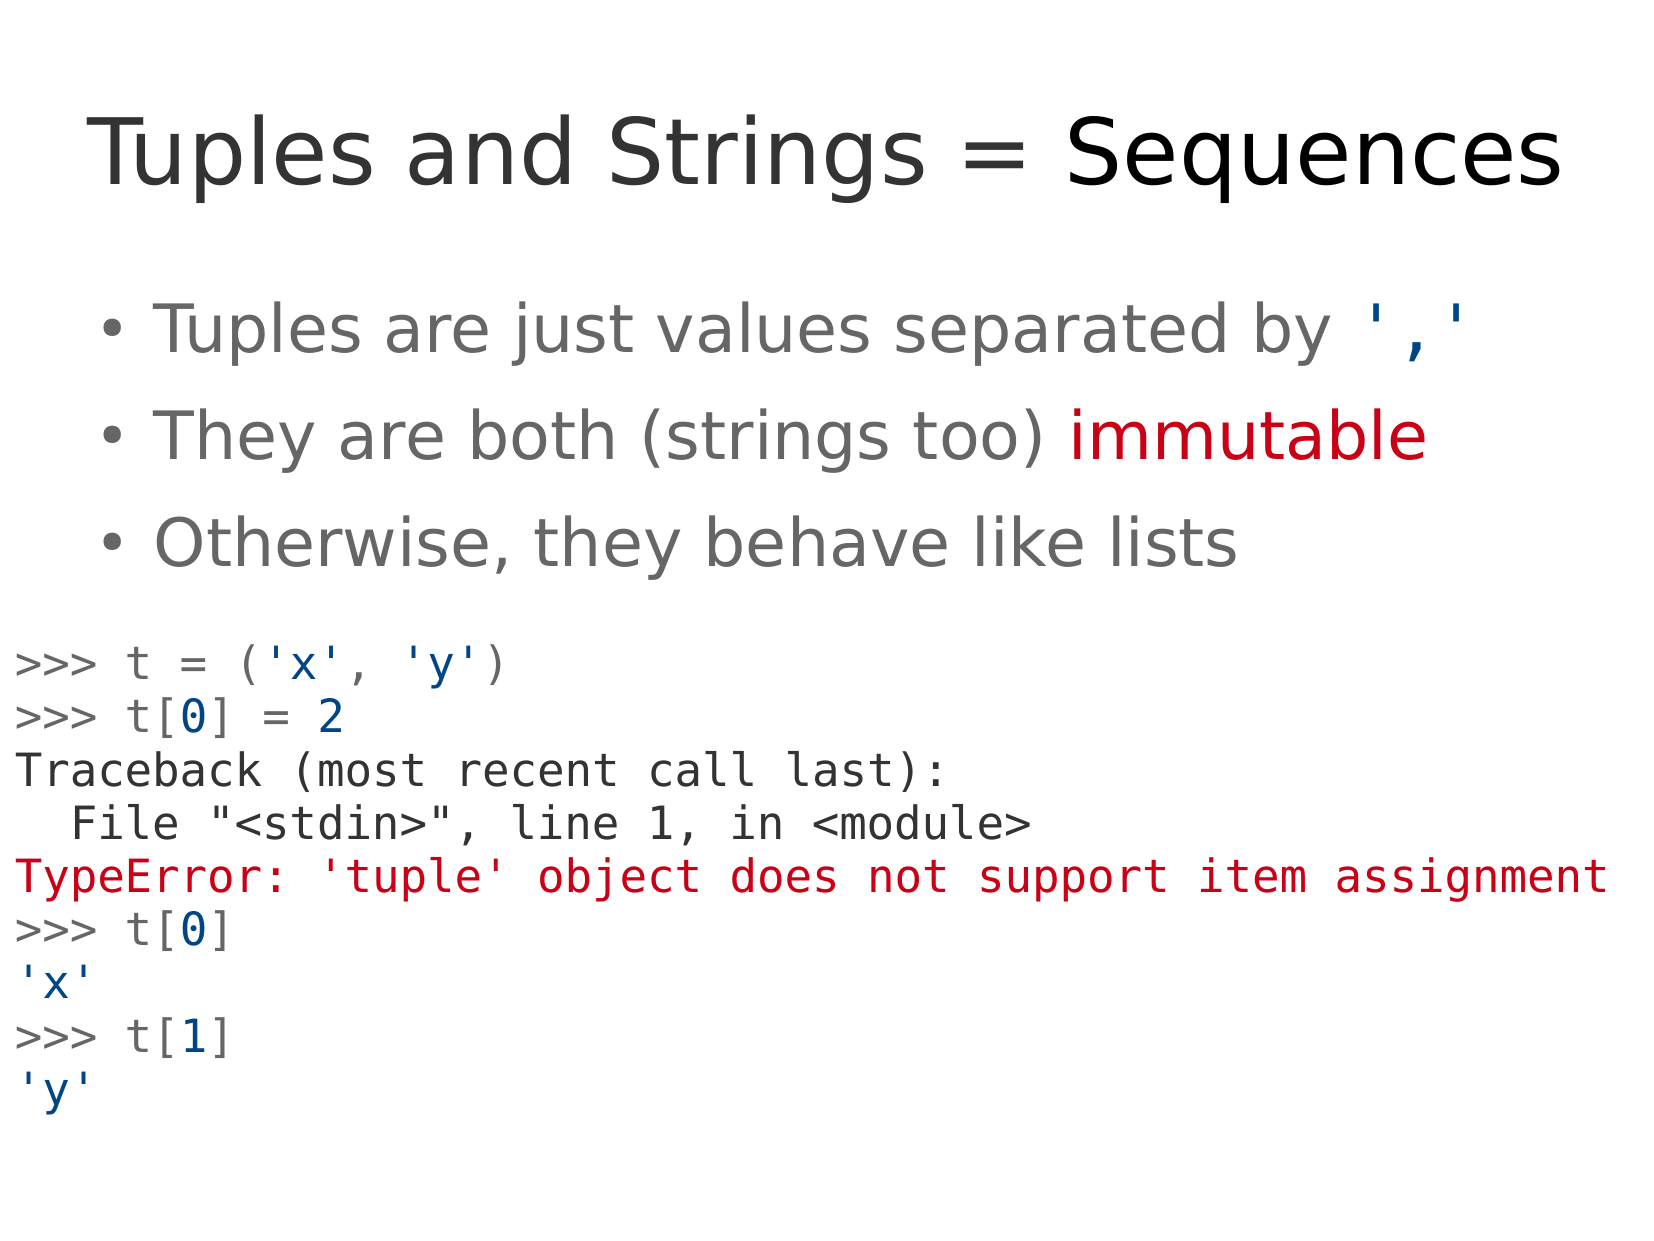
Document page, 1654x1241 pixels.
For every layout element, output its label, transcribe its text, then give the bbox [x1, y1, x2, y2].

title Tuples and Strings = Sequences [82, 56, 1571, 250]
list Tuples are just values separated by ',' They are both (strings too) immutable Otherwise, they behave like lists [82, 290, 1571, 629]
text_box >>> t = ('x', 'y') >>> t[0] = 2 Traceback (most recent call last): File "<stdin>", line 1, in <module> TypeError: 'tuple' object does not support item assignment >>> t[0] 'x' >>> t[1] 'y' [0, 629, 1654, 1124]
